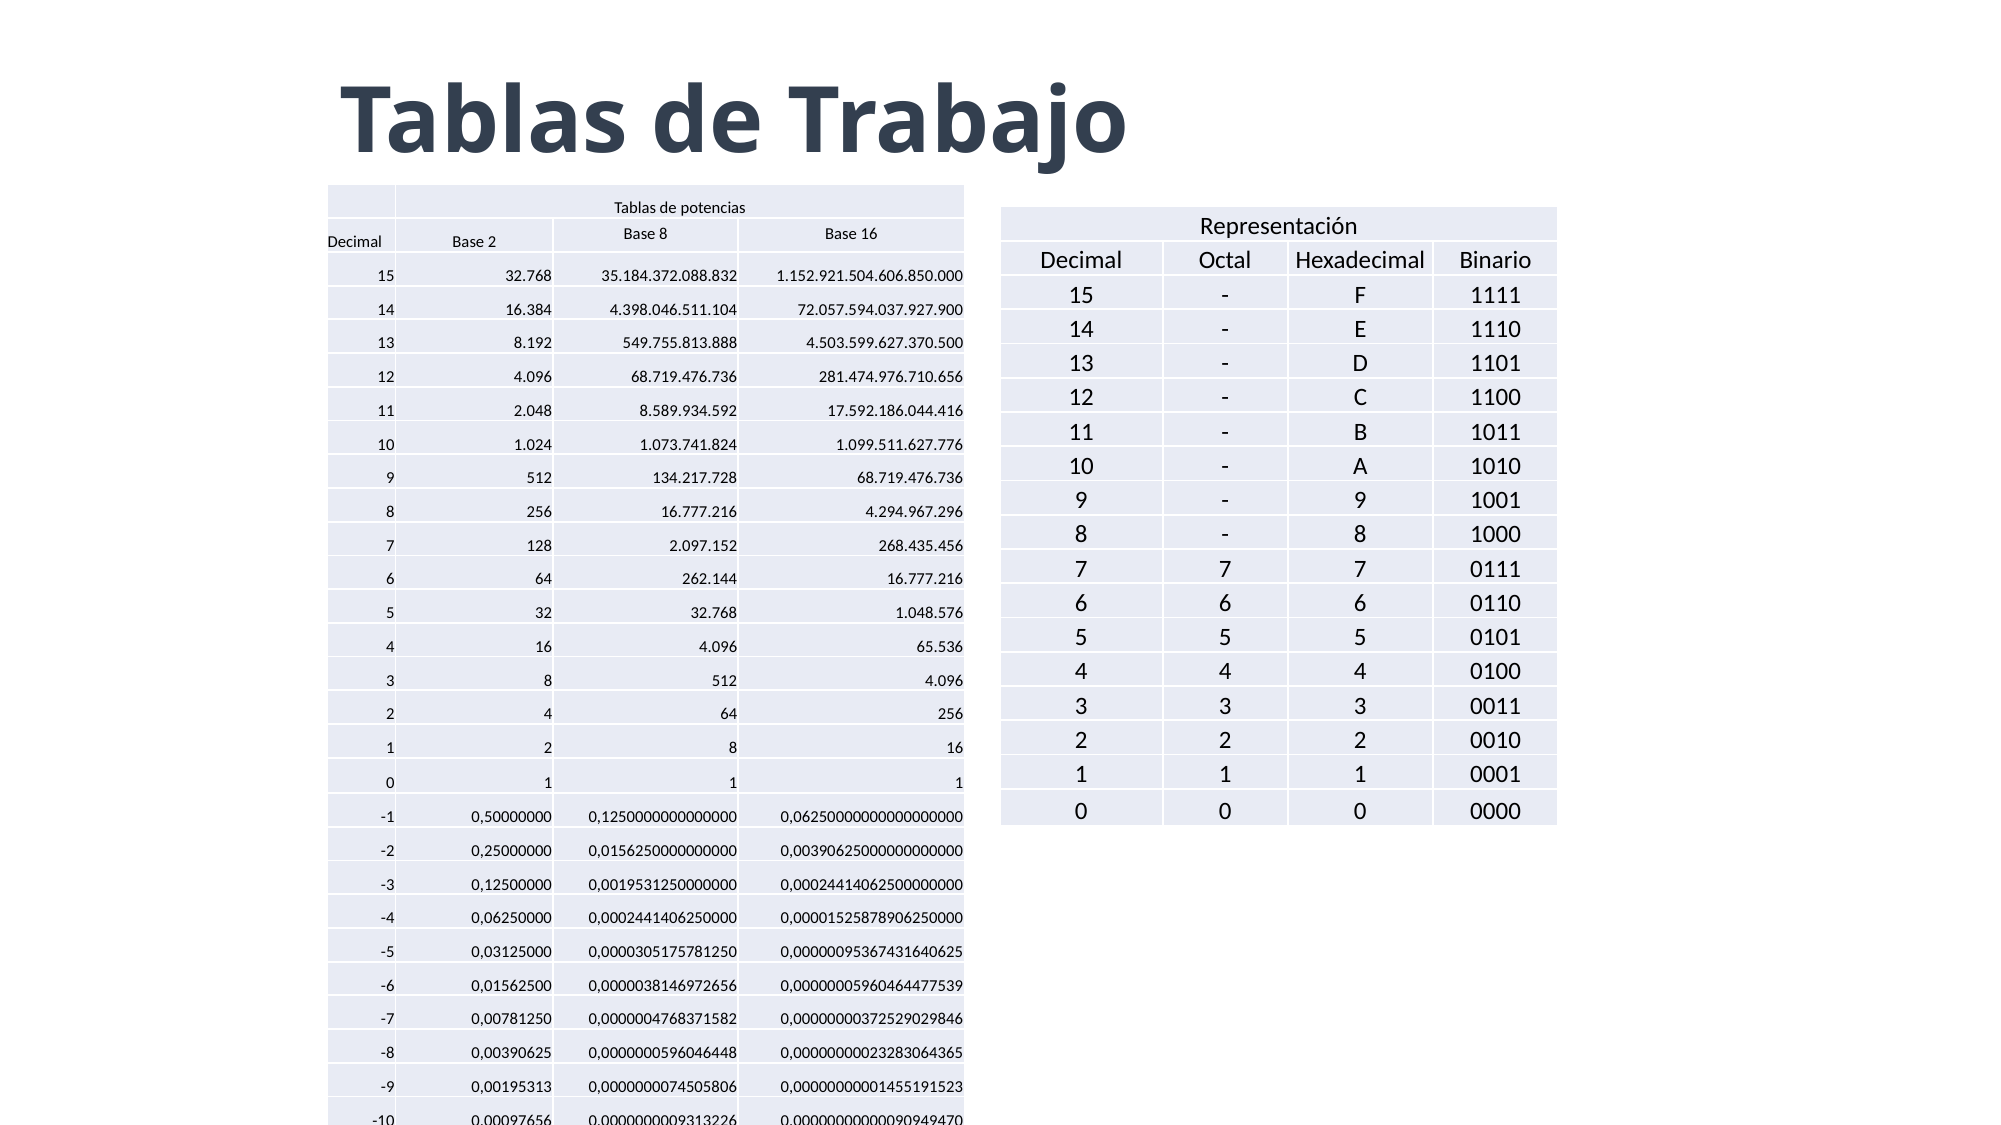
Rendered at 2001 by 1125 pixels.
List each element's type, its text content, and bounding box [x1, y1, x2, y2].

table_cell 4.096 [739, 657, 964, 689]
table_cell 2 [328, 691, 395, 723]
table_cell 1011 [1434, 413, 1557, 445]
table_cell 0,1250000000000000 [554, 794, 737, 826]
table_cell 6 [1001, 584, 1162, 617]
table_cell 1 [328, 725, 395, 757]
table_cell 72.057.594.037.927.900 [739, 287, 964, 318]
table_cell 10 [1001, 447, 1162, 480]
table_cell 4.294.967.296 [739, 489, 964, 521]
table_cell E [1289, 310, 1432, 343]
table_cell 262.144 [554, 556, 737, 588]
table_cell 0,03125000 [396, 929, 552, 961]
table_cell 256 [739, 691, 964, 723]
table_cell 512 [554, 657, 737, 689]
table_cell 1.099.511.627.776 [739, 421, 964, 453]
table_cell 0101 [1434, 618, 1557, 651]
table_cell 64 [554, 691, 737, 723]
table_cell Decimal [328, 233, 395, 251]
table_cell Base 16 [739, 233, 964, 251]
table_cell 1111 [1434, 276, 1557, 308]
table_cell 32 [396, 590, 552, 622]
table_cell C [1289, 379, 1432, 411]
title Tablas de Trabajo [324, 45, 1675, 233]
table_cell 7 [328, 523, 395, 555]
table_cell 0110 [1434, 584, 1557, 617]
table_cell 11 [1001, 413, 1162, 445]
table_cell -6 [328, 963, 395, 994]
table_cell 0,00000005960464477539 [739, 963, 964, 994]
table_cell 2.097.152 [554, 523, 737, 555]
table_cell 0,0000000009313226 [554, 1097, 737, 1125]
table_cell Hexadecimal [1289, 242, 1432, 274]
table_cell 8.589.934.592 [554, 388, 737, 420]
table_cell 1010 [1434, 447, 1557, 480]
table_cell - [1164, 516, 1287, 548]
table_cell 2 [1164, 721, 1287, 754]
table_cell -2 [328, 828, 395, 860]
table_cell 1101 [1434, 344, 1557, 377]
table_cell 0,01562500 [396, 963, 552, 994]
table_cell 0,50000000 [396, 794, 552, 826]
table_cell 0,06250000 [396, 895, 552, 927]
table_cell 0,0000000596046448 [554, 1030, 737, 1062]
table_cell 4 [396, 691, 552, 723]
table_cell 64 [396, 556, 552, 588]
table_cell 3 [1164, 687, 1287, 719]
table_cell 0,0002441406250000 [554, 895, 737, 927]
table_cell 65.536 [739, 624, 964, 656]
table_cell 0,0019531250000000 [554, 861, 737, 893]
table_cell 2 [1001, 721, 1162, 754]
table_cell 0,00390625 [396, 1030, 552, 1062]
table_cell 0,25000000 [396, 828, 552, 860]
table_cell F [1289, 276, 1432, 308]
table_cell 3 [328, 657, 395, 689]
table_cell 16.777.216 [554, 489, 737, 521]
table_cell 134.217.728 [554, 455, 737, 487]
table_cell 0,0156250000000000 [554, 828, 737, 860]
table_cell 2 [396, 725, 552, 757]
table_cell 1 [1164, 755, 1287, 788]
table_cell Base 8 [554, 233, 737, 251]
table_cell Binario [1434, 242, 1557, 274]
table_cell 0,00000000372529029846 [739, 996, 964, 1028]
table_cell D [1289, 344, 1432, 377]
table_cell 3 [1001, 687, 1162, 719]
table_cell 0011 [1434, 687, 1557, 719]
table_cell 68.719.476.736 [554, 354, 737, 386]
table_cell 1 [739, 759, 964, 792]
table_cell 0111 [1434, 550, 1557, 582]
table_cell 32.768 [554, 590, 737, 622]
table_cell 6 [1289, 584, 1432, 617]
table_cell 5 [1164, 618, 1287, 651]
table_cell 0000 [1434, 790, 1557, 825]
table_cell 0,00390625000000000000 [739, 828, 964, 860]
table_header Representación [1001, 207, 1557, 240]
table_cell 9 [1001, 481, 1162, 514]
table_cell A [1289, 447, 1432, 480]
table_cell 2 [1289, 721, 1432, 754]
table_cell 1.048.576 [739, 590, 964, 622]
table_cell 16.384 [396, 287, 552, 318]
table_cell Octal [1164, 242, 1287, 274]
table_cell 0,0000038146972656 [554, 963, 737, 994]
table_cell 512 [396, 455, 552, 487]
table_cell 1 [1001, 755, 1162, 788]
table_cell - [1164, 379, 1287, 411]
table_cell 1 [396, 759, 552, 792]
table_cell 4 [328, 624, 395, 656]
table_cell 4 [1164, 653, 1287, 685]
table_cell 268.435.456 [739, 523, 964, 555]
table_cell 0 [328, 759, 395, 792]
table_cell 1.073.741.824 [554, 421, 737, 453]
table_cell 4.503.599.627.370.500 [739, 320, 964, 352]
table_cell Base 2 [396, 233, 552, 251]
table_cell 0,00781250 [396, 996, 552, 1028]
table_cell 12 [328, 354, 395, 386]
table_cell 16 [739, 725, 964, 757]
table_cell 0,0000305175781250 [554, 929, 737, 961]
table_cell 13 [328, 320, 395, 352]
table_cell 0,00001525878906250000 [739, 895, 964, 927]
table_cell 0 [1289, 790, 1432, 825]
table_cell 7 [1164, 550, 1287, 582]
table_cell 7 [1001, 550, 1162, 582]
table_cell 1100 [1434, 379, 1557, 411]
table_cell 0,0000000074505806 [554, 1064, 737, 1096]
table_cell 0,06250000000000000000 [739, 794, 964, 826]
table_cell 17.592.186.044.416 [739, 388, 964, 420]
table_cell Decimal [1001, 242, 1162, 274]
table_cell 8 [1001, 516, 1162, 548]
table_cell 0,00024414062500000000 [739, 861, 964, 893]
table_cell 12 [1001, 379, 1162, 411]
table_cell 0,12500000 [396, 861, 552, 893]
table_cell - [1164, 447, 1287, 480]
table_cell 8 [554, 725, 737, 757]
table_cell 2.048 [396, 388, 552, 420]
table_cell 1.152.921.504.606.850.000 [739, 253, 964, 285]
table_cell 0001 [1434, 755, 1557, 788]
table_cell 10 [328, 421, 395, 453]
table_cell 0,0000004768371582 [554, 996, 737, 1028]
table_cell 128 [396, 523, 552, 555]
table_cell 35.184.372.088.832 [554, 253, 737, 285]
table_cell -1 [328, 794, 395, 826]
table_cell 9 [328, 455, 395, 487]
table_cell 4.096 [554, 624, 737, 656]
table_cell 8 [1289, 516, 1432, 548]
table_cell 8 [396, 657, 552, 689]
table_cell 5 [328, 590, 395, 622]
table_cell 15 [1001, 276, 1162, 308]
table_cell 0,00000095367431640625 [739, 929, 964, 961]
table_cell - [1164, 413, 1287, 445]
table_cell 15 [328, 253, 395, 285]
table_cell - [1164, 310, 1287, 343]
table_cell 14 [328, 287, 395, 318]
table_cell 11 [328, 388, 395, 420]
table_cell B [1289, 413, 1432, 445]
table_cell -3 [328, 861, 395, 893]
table_cell 16.777.216 [739, 556, 964, 588]
table_cell 0010 [1434, 721, 1557, 754]
table_cell 1000 [1434, 516, 1557, 548]
table_cell 1001 [1434, 481, 1557, 514]
table_cell -10 [328, 1097, 395, 1125]
table_cell 9 [1289, 481, 1432, 514]
table_cell 0,00195313 [396, 1064, 552, 1096]
table_cell 4 [1289, 653, 1432, 685]
table_cell 14 [1001, 310, 1162, 343]
table_cell 13 [1001, 344, 1162, 377]
table_cell 8.192 [396, 320, 552, 352]
table_cell 0,00000000001455191523 [739, 1064, 964, 1096]
table_cell - [1164, 481, 1287, 514]
table_cell 0,00000000023283064365 [739, 1030, 964, 1062]
table_cell 1 [554, 759, 737, 792]
table_cell 1 [1289, 755, 1432, 788]
table_cell 0,00097656 [396, 1097, 552, 1125]
table_cell 0 [1164, 790, 1287, 825]
table_cell 256 [396, 489, 552, 521]
table_cell 7 [1289, 550, 1432, 582]
table_cell 4 [1001, 653, 1162, 685]
table_cell 5 [1289, 618, 1432, 651]
table_cell 32.768 [396, 253, 552, 285]
table_cell 6 [1164, 584, 1287, 617]
table_cell 281.474.976.710.656 [739, 354, 964, 386]
table_cell 8 [328, 489, 395, 521]
table_cell -4 [328, 895, 395, 927]
table_cell 68.719.476.736 [739, 455, 964, 487]
table_cell - [1164, 276, 1287, 308]
table_cell 0100 [1434, 653, 1557, 685]
table_cell 0 [1001, 790, 1162, 825]
table_cell 4.398.046.511.104 [554, 287, 737, 318]
table_cell 549.755.813.888 [554, 320, 737, 352]
table_cell 1.024 [396, 421, 552, 453]
table_cell 4.096 [396, 354, 552, 386]
table_cell 16 [396, 624, 552, 656]
table_cell 1110 [1434, 310, 1557, 343]
table_cell 6 [328, 556, 395, 588]
table_cell 5 [1001, 618, 1162, 651]
table_cell -9 [328, 1064, 395, 1096]
table_cell -5 [328, 929, 395, 961]
table_cell -8 [328, 1030, 395, 1062]
table_cell - [1164, 344, 1287, 377]
table_cell 0,00000000000090949470 [739, 1097, 964, 1125]
table_cell 3 [1289, 687, 1432, 719]
table_cell -7 [328, 996, 395, 1028]
